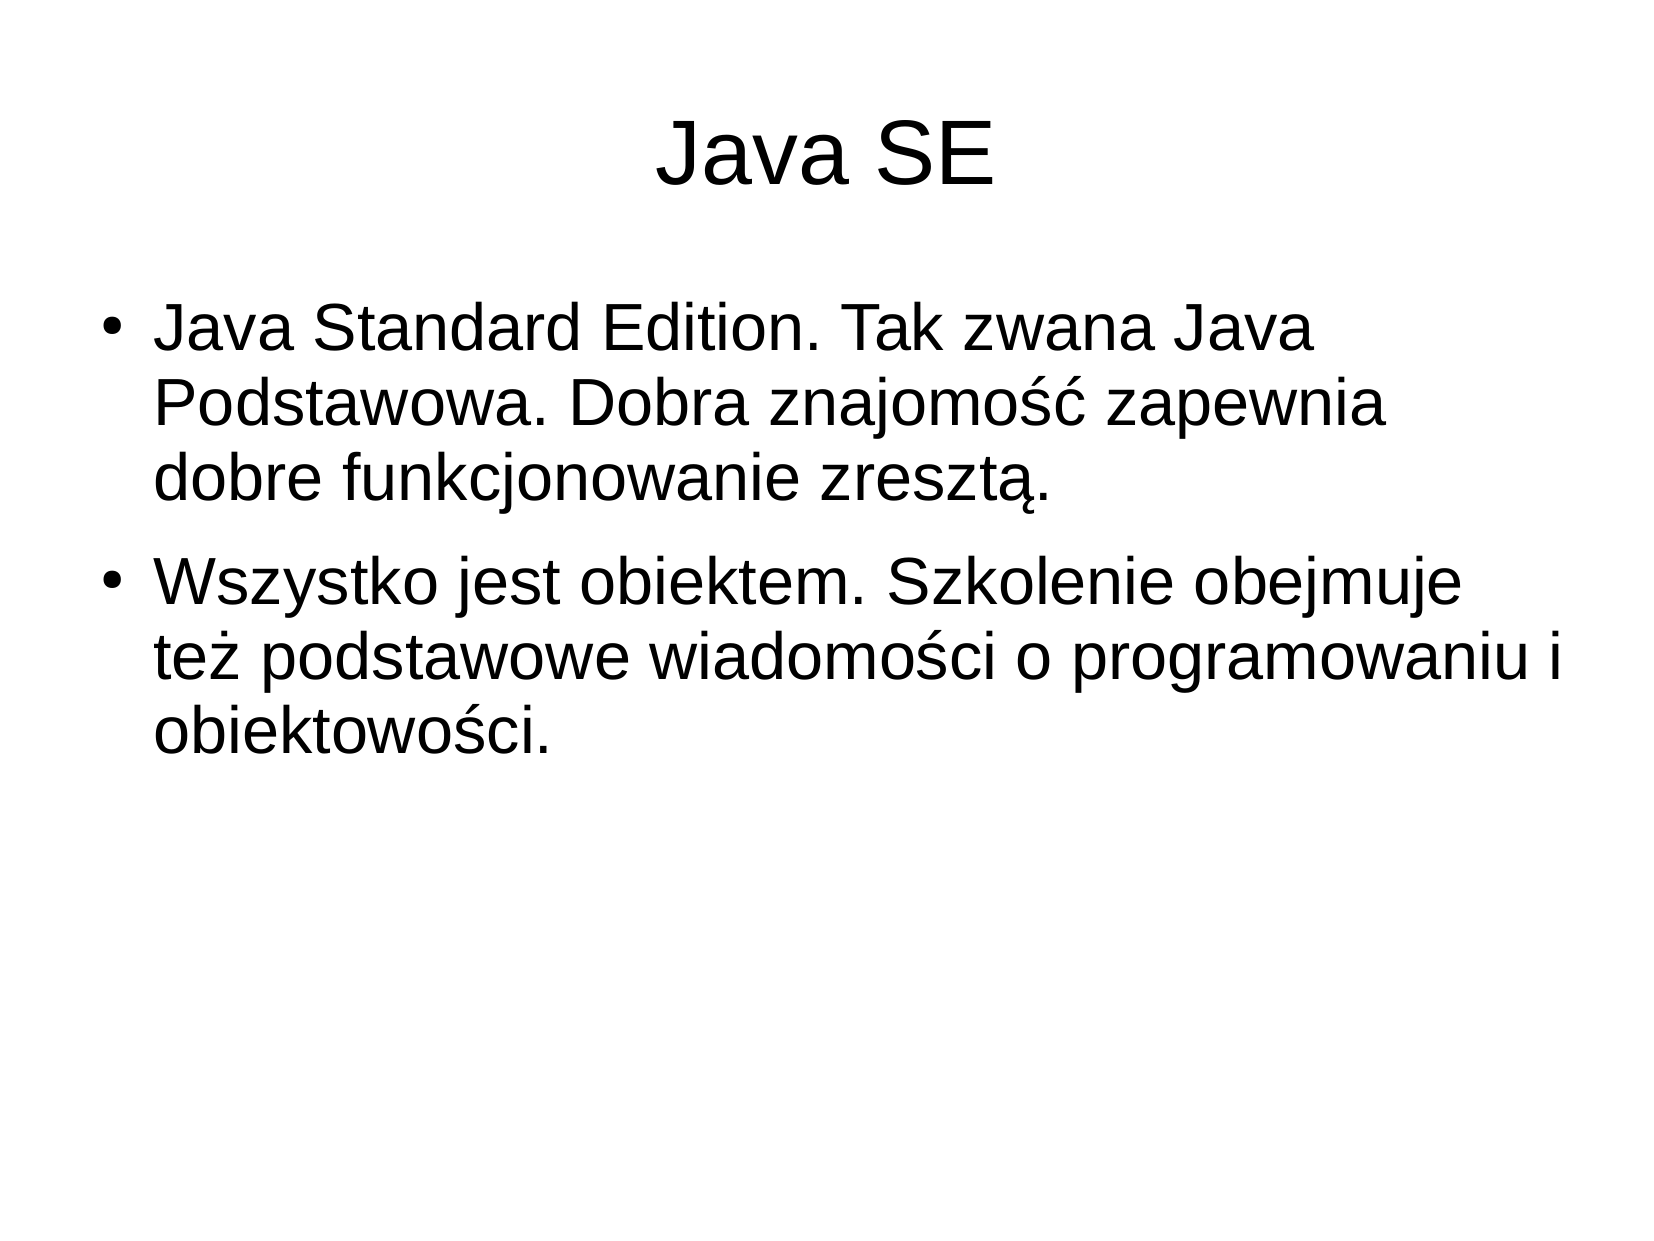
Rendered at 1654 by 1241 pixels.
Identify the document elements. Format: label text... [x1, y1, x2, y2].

list Java Standard Edition. Tak zwana Java Podstawowa. Dobra znajomość zapewnia dobre funkcjonowanie zresztą. Wszystko jest obiektem. Szkolenie obejmuje też podstawowe wiadomości o programowaniu i obiektowości. [82, 290, 1571, 1010]
title Java SE [82, 49, 1571, 257]
